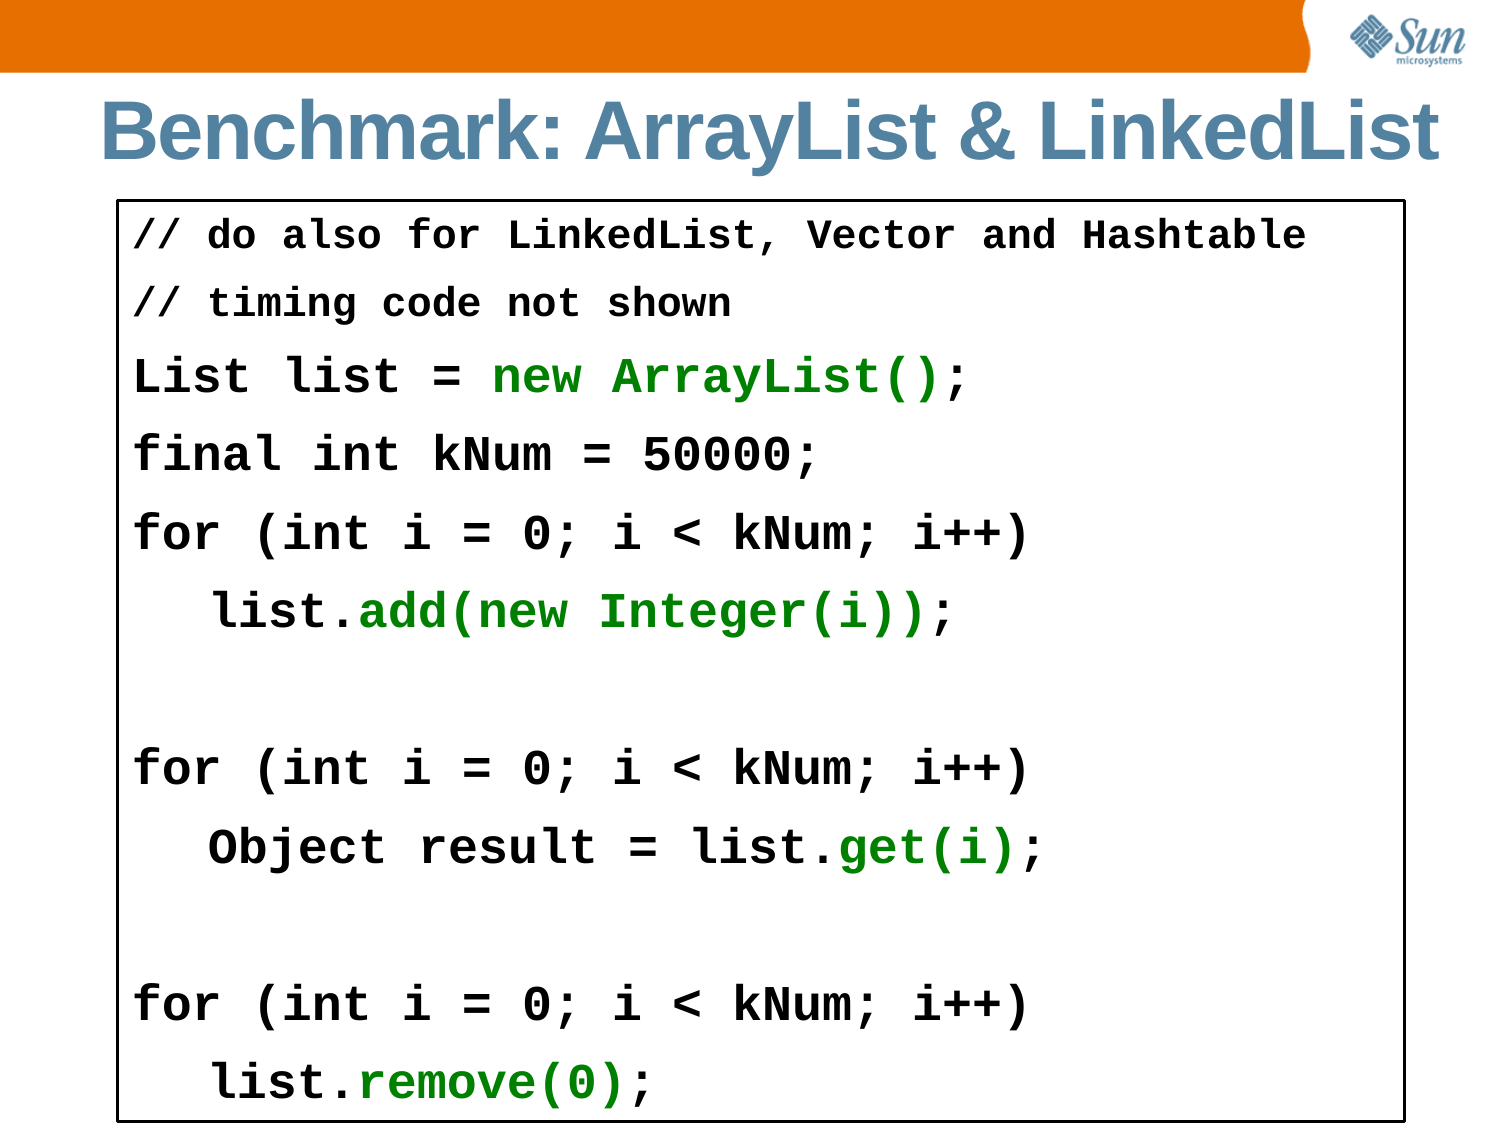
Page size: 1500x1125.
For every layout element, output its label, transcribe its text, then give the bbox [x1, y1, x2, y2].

text_box // do also for LinkedList, Vector and Hashtable // timing code not shown List list = new ArrayList(); final int kNum = 50000; for (int i = 0; i < kNum; i++) list.add(new Integer(i)); for (int i = 0; i < kNum; i++) Object result = list.get(i); for (int i = 0; i < kNum; i++) list.remove(0); [117, 200, 1405, 1118]
title Benchmark: ArrayList & LinkedList [99, 92, 1462, 194]
picture [0, 0, 1500, 75]
